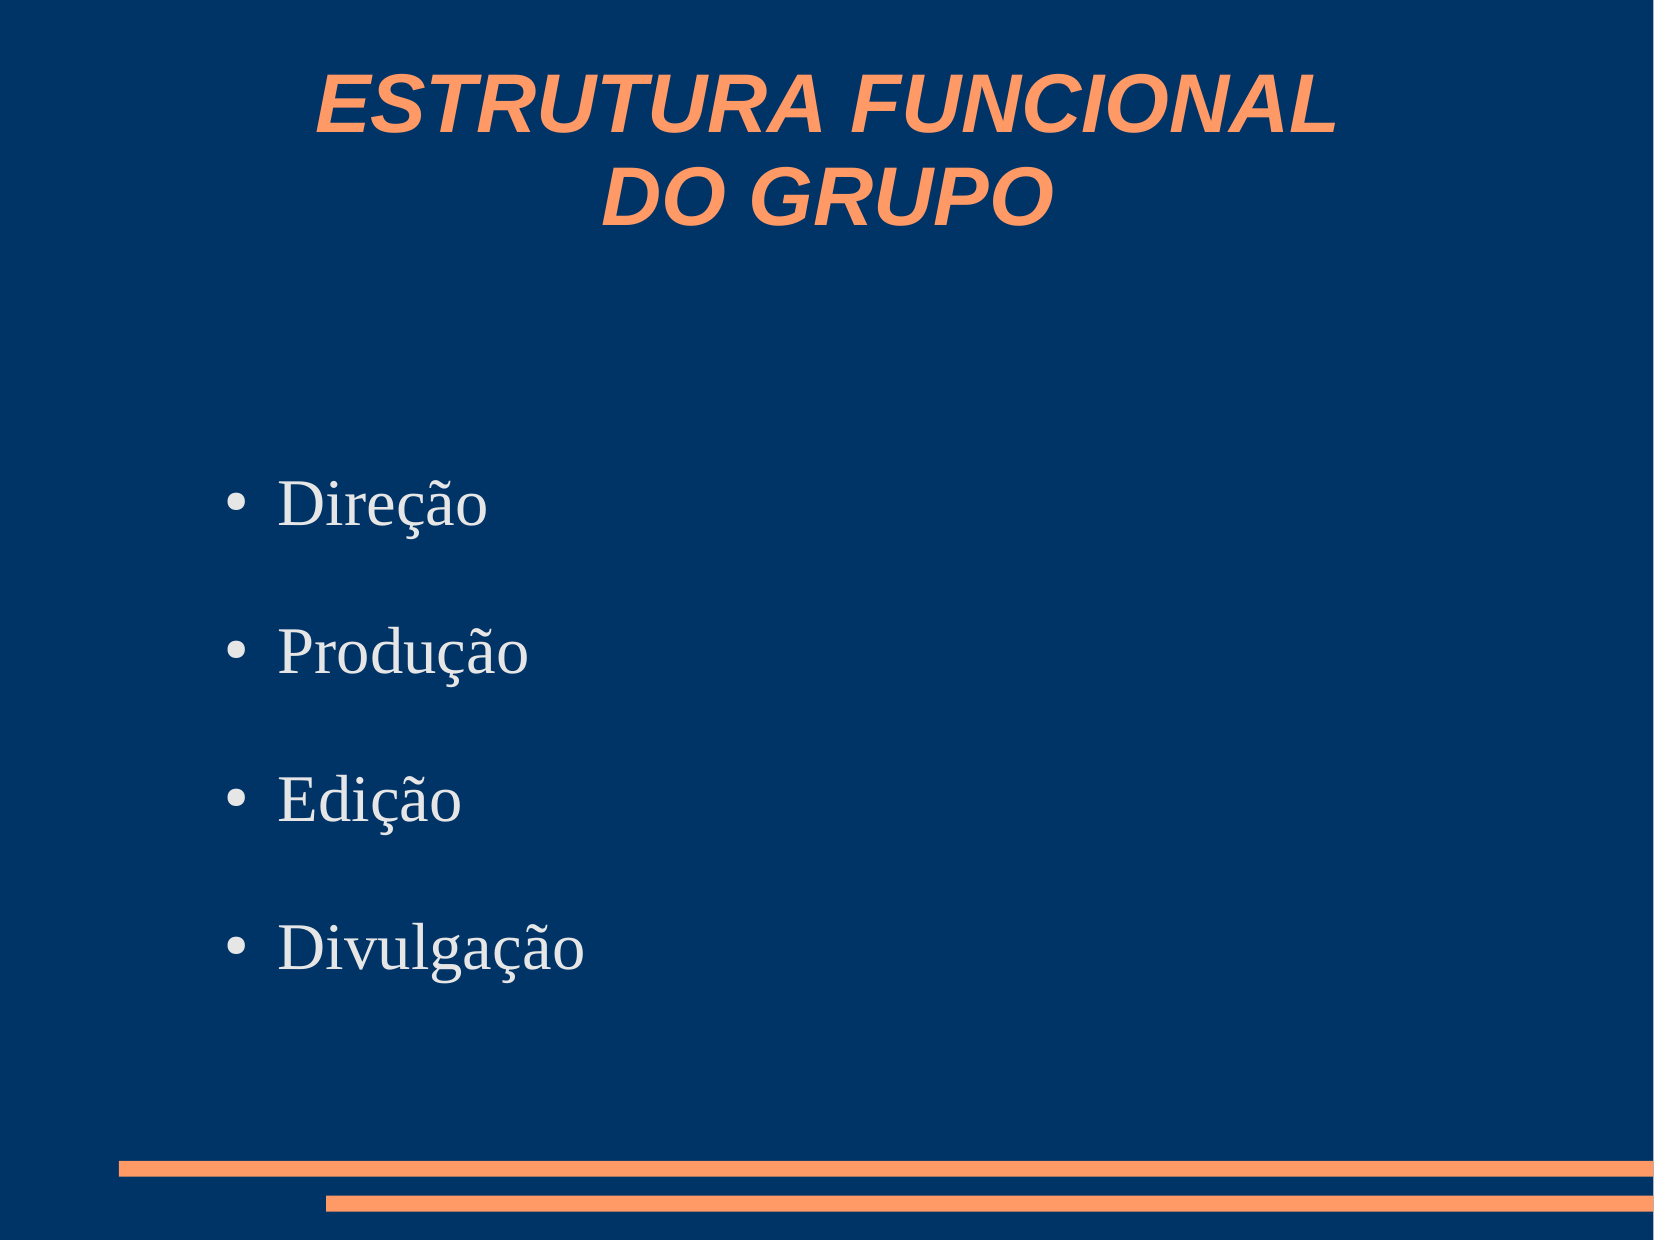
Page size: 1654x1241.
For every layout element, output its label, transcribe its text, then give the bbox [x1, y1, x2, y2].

title ESTRUTURA FUNCIONAL DO GRUPO [121, 46, 1534, 254]
list Direção Produção Edição Divulgação [206, 392, 1646, 1211]
